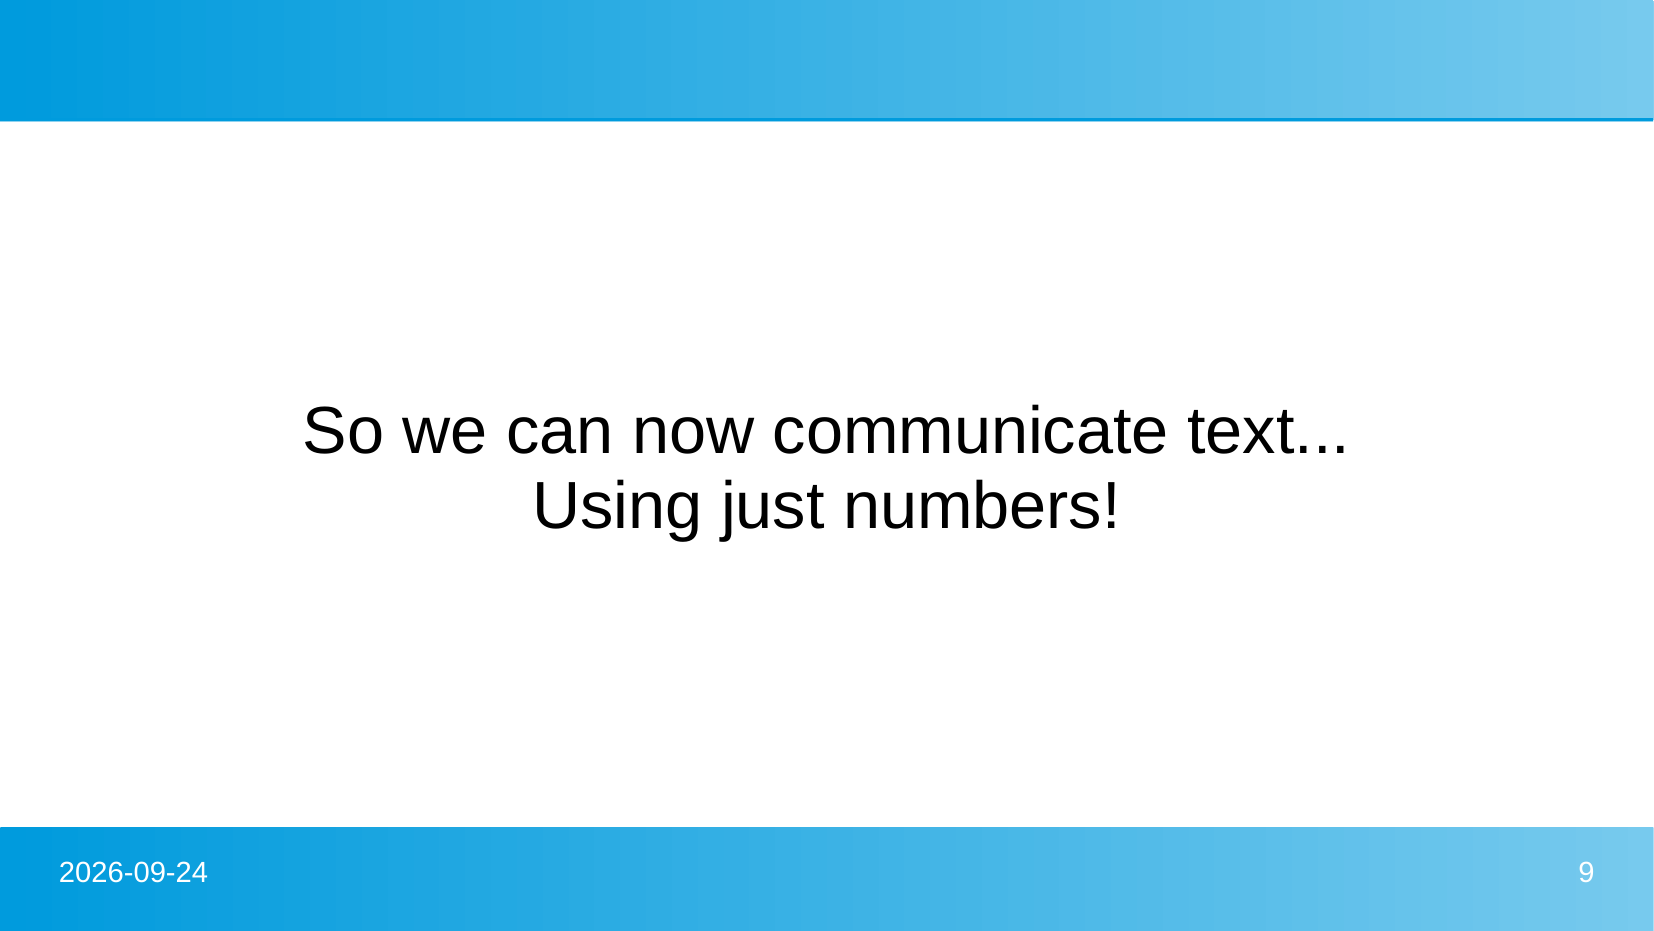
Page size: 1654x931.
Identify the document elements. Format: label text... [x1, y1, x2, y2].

subtitle So we can now communicate text... Using just numbers! [59, 285, 1595, 650]
